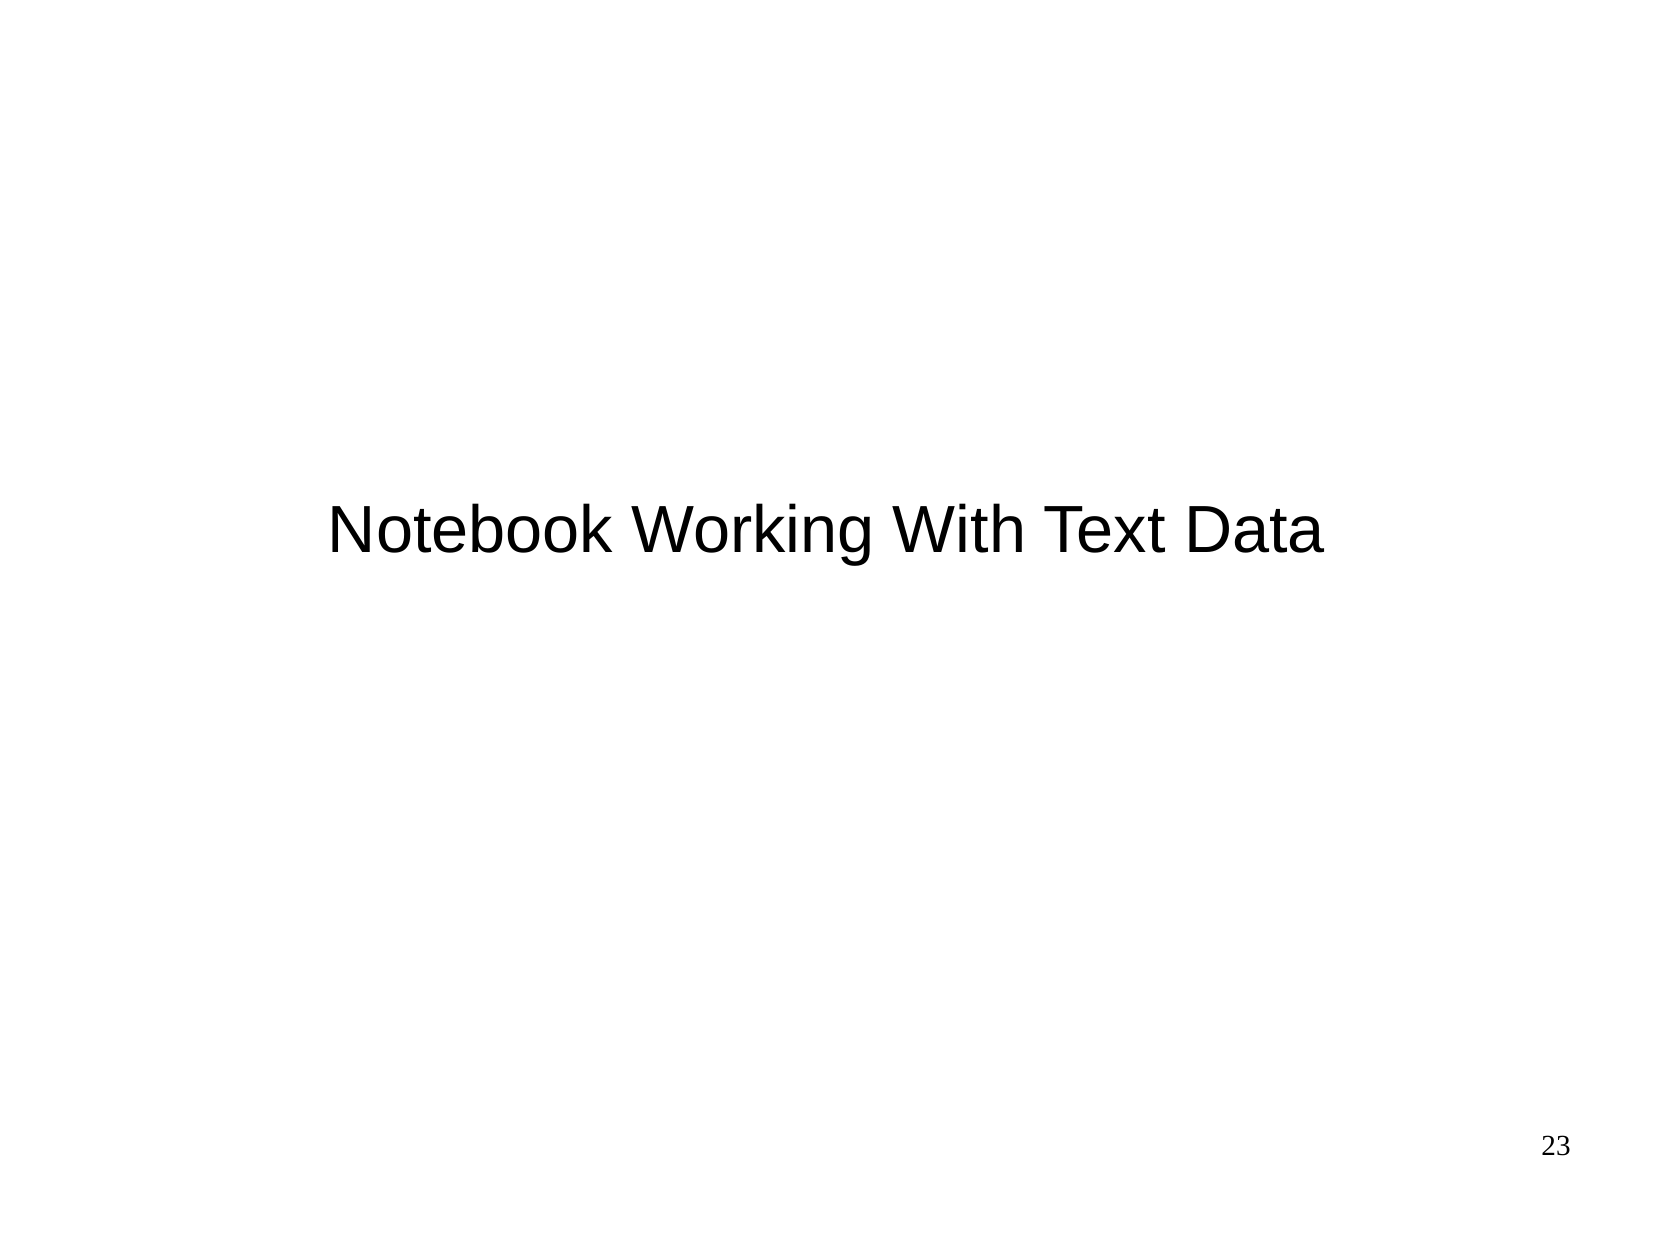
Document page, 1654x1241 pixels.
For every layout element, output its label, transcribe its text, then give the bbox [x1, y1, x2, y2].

subtitle Notebook Working With Text Data [82, 49, 1571, 1010]
